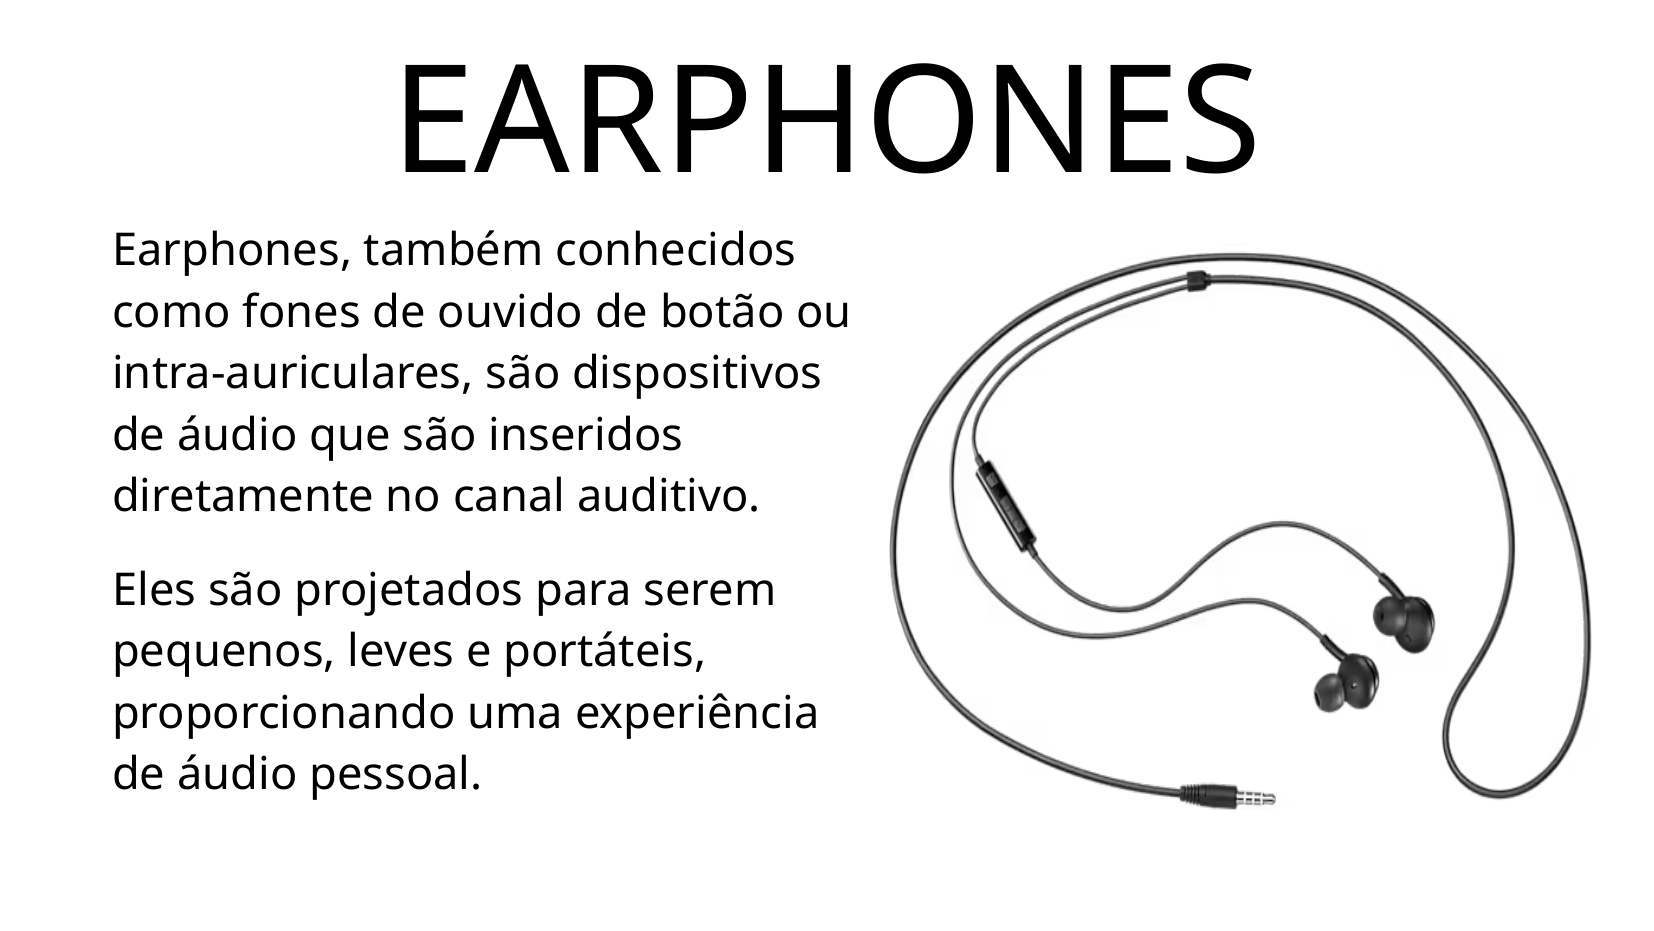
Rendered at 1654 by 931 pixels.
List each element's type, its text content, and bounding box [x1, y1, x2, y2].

title EARPHONES [82, 37, 1571, 193]
list Earphones, também conhecidos como fones de ouvido de botão ou intra-auriculares, são dispositivos de áudio que são inseridos diretamente no canal auditivo. Eles são projetados para serem pequenos, leves e portáteis, proporcionando uma experiência de áudio pessoal. [112, 217, 856, 827]
picture [856, 132, 1625, 931]
